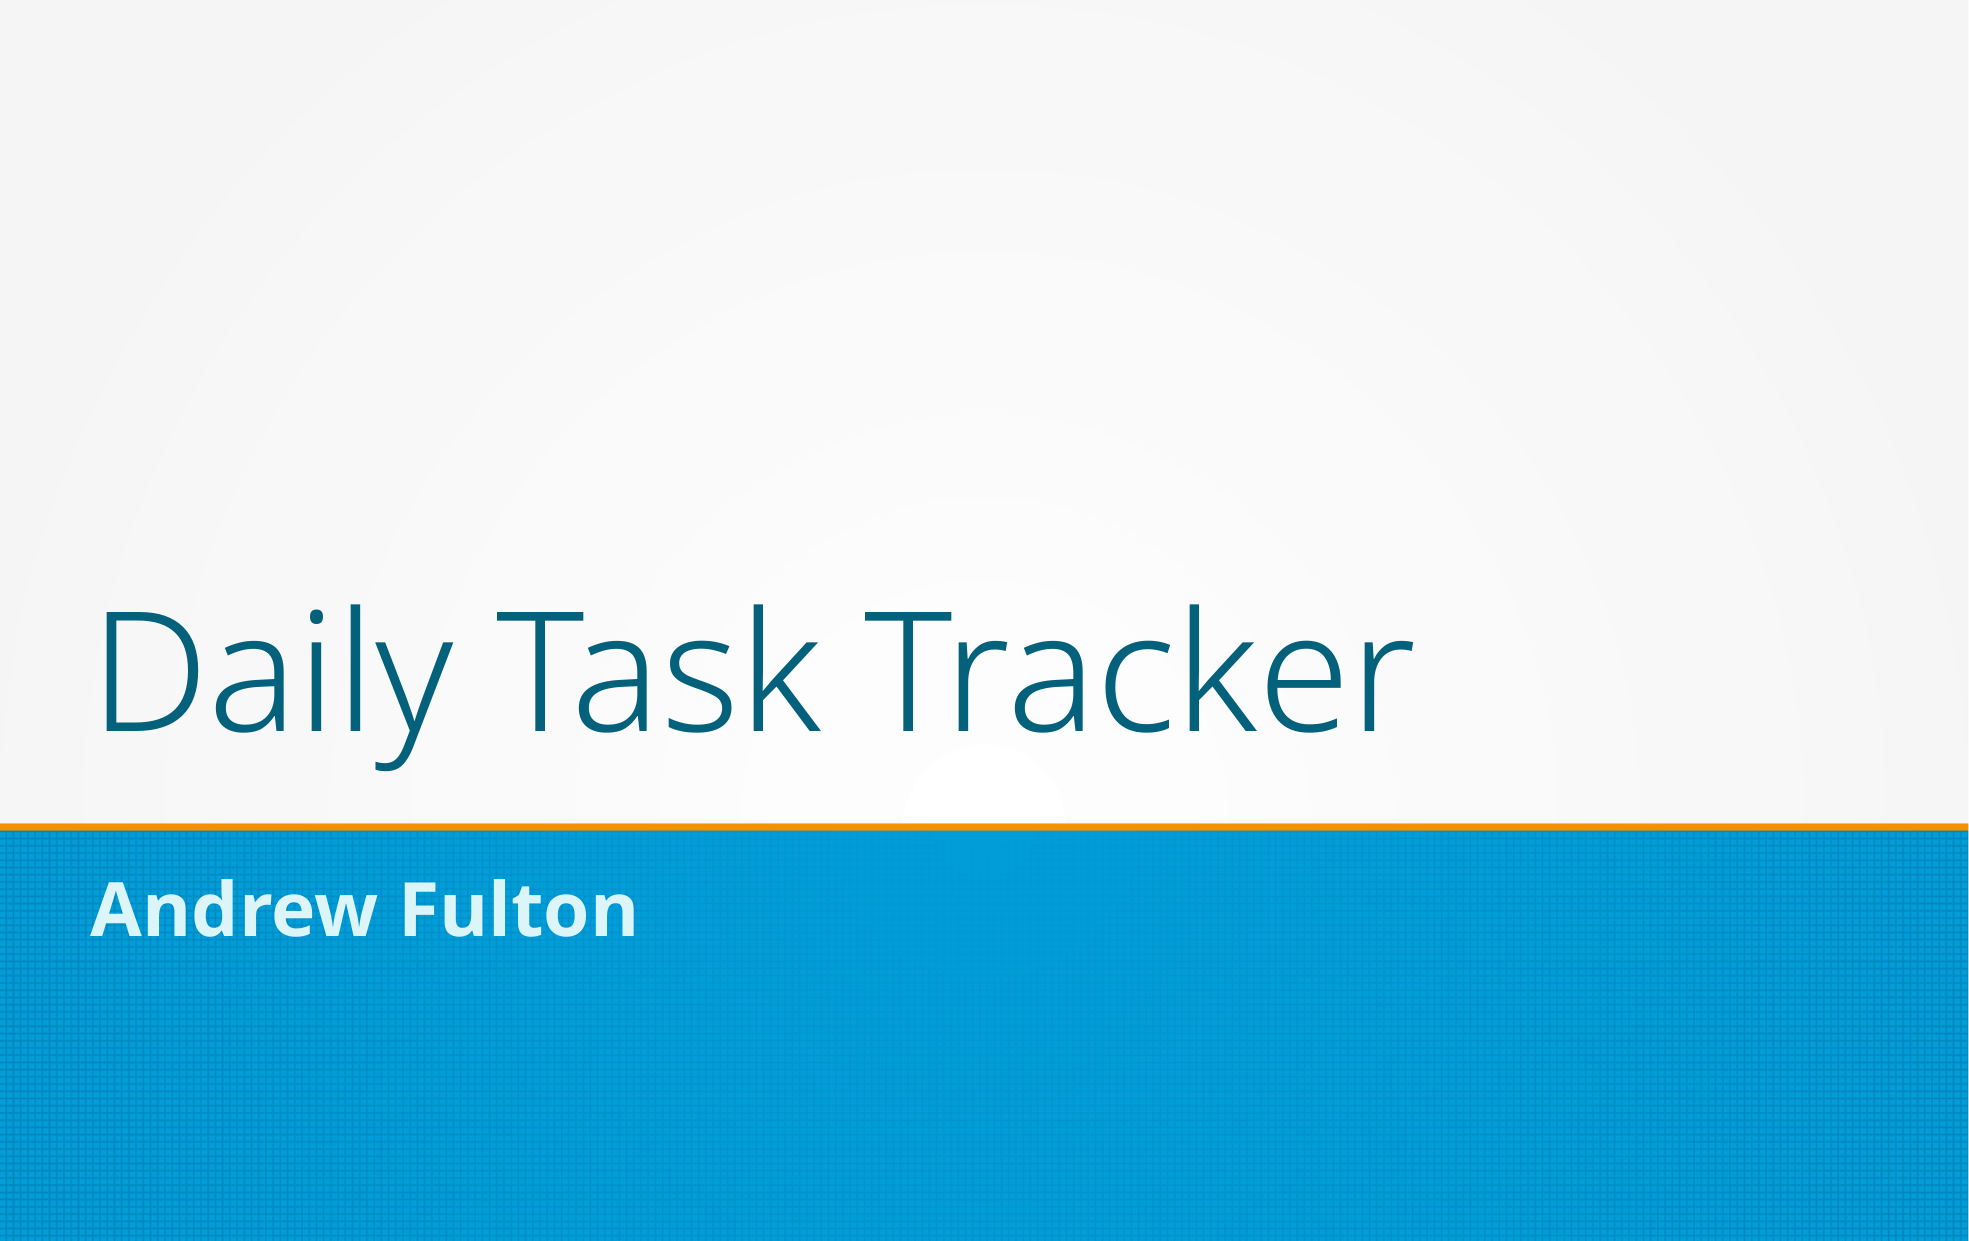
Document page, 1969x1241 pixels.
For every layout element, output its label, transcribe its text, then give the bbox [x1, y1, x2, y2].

subtitle Andrew Fulton [90, 855, 1861, 1111]
title Daily Task Tracker [90, 49, 1862, 781]
picture [0, 0, 1969, 830]
